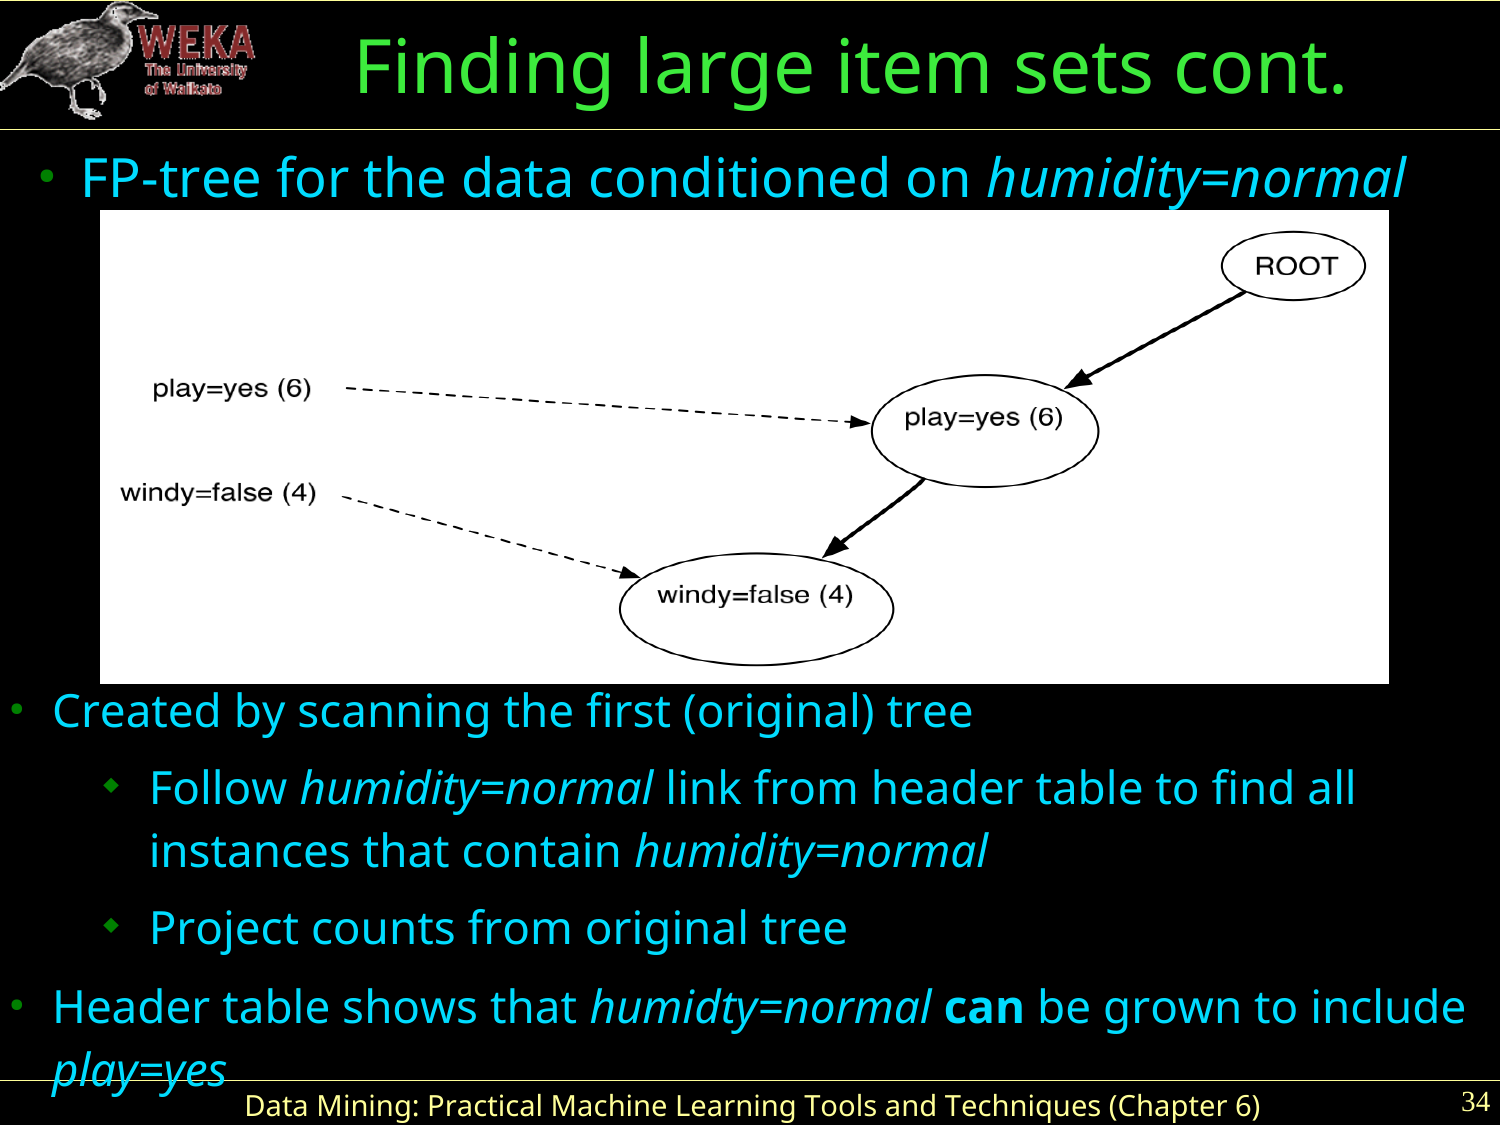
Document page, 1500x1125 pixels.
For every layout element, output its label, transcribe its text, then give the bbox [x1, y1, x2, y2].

picture [0, 1, 266, 129]
title Finding large item sets cont. [353, 0, 1429, 139]
list Created by scanning the first (original) tree Follow humidity=normal link from header table to find all instances that contain humidity=normal Project counts from original tree Header table shows that humidty=normal can be grown to include play=yes [9, 678, 1471, 1060]
list FP-tree for the data conditioned on humidity=normal [38, 139, 1482, 237]
picture [100, 210, 1389, 678]
